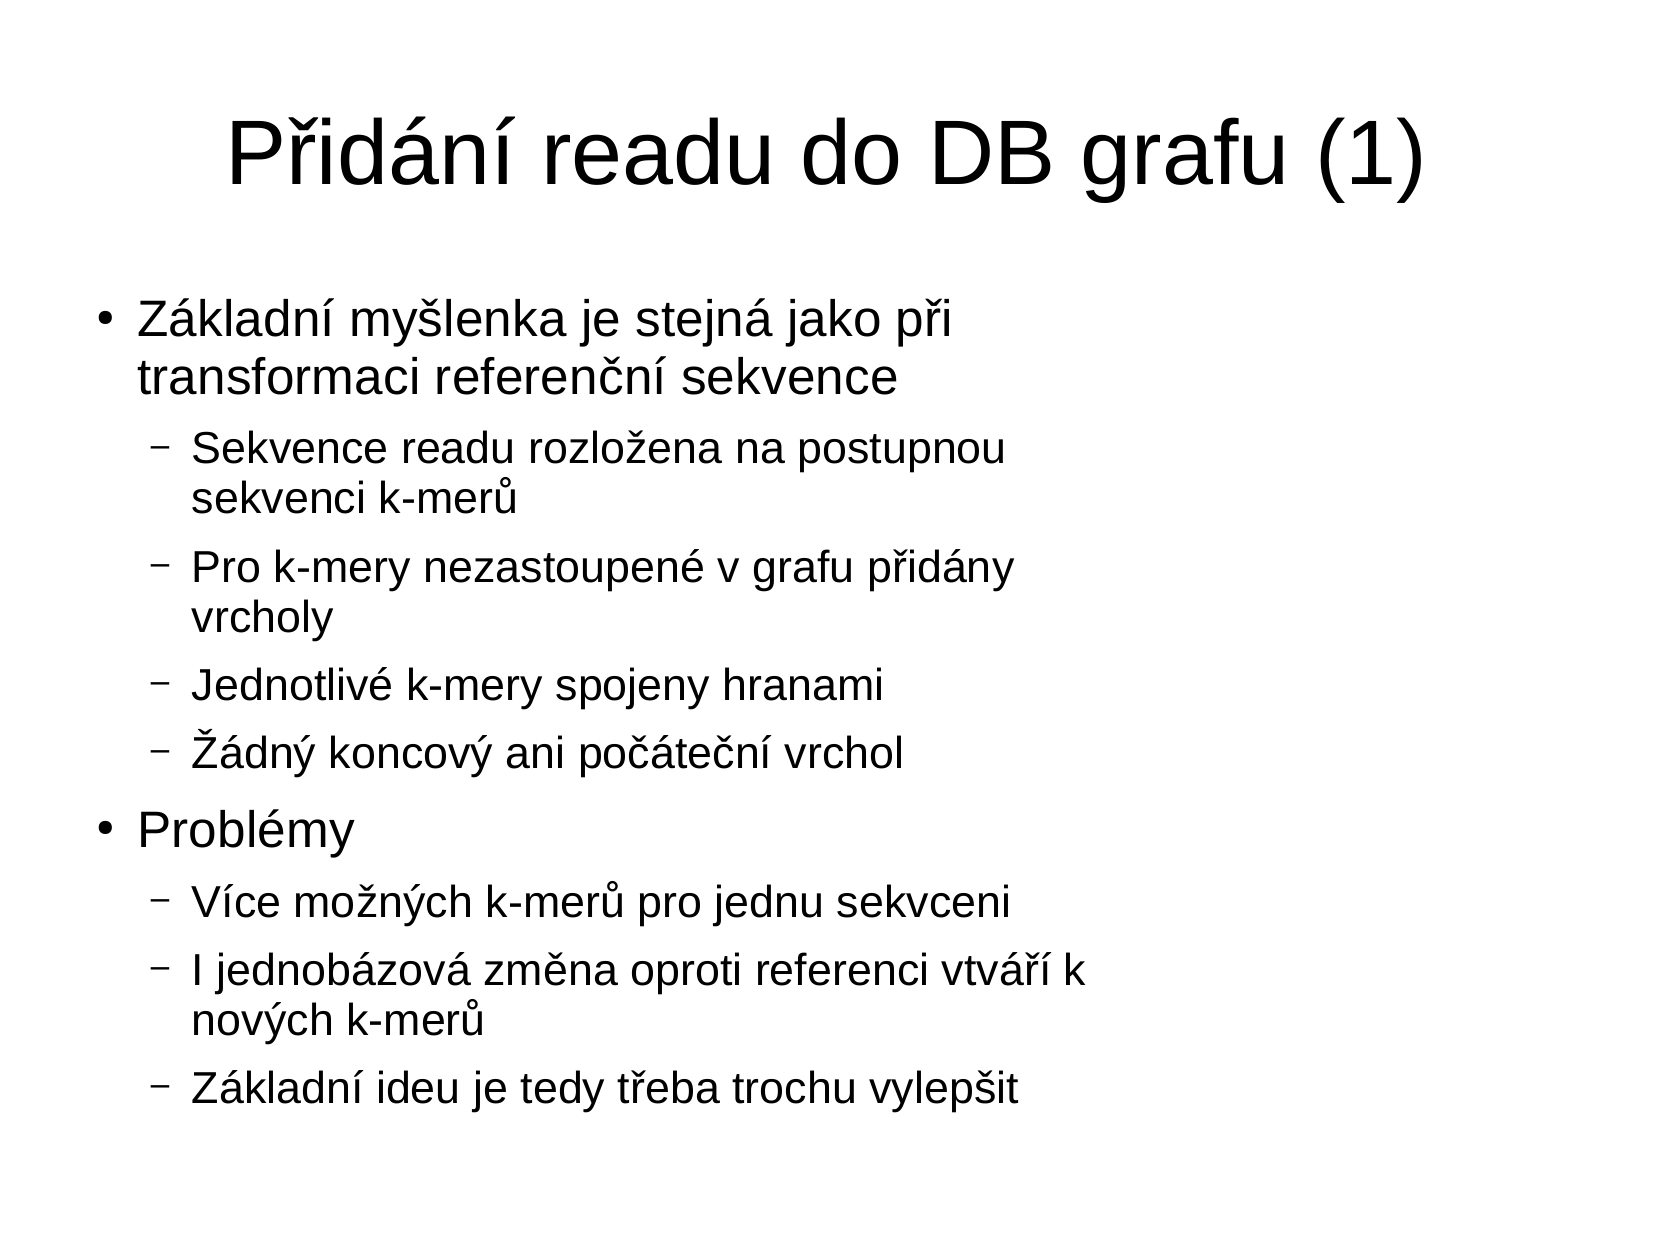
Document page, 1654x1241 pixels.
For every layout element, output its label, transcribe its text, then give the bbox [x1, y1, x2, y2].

title Přidání readu do DB grafu (1) [82, 49, 1571, 257]
list Základní myšlenka je stejná jako při transformaci referenční sekvence Sekvence readu rozložena na postupnou sekvenci k-merů Pro k-mery nezastoupené v grafu přidány vrcholy Jednotlivé k-mery spojeny hranami Žádný koncový ani počáteční vrchol Problémy Více možných k-merů pro jednu sekvceni I jednobázová změna oproti referenci vtváří k nových k-merů Základní ideu je tedy třeba trochu vylepšit [82, 290, 1170, 1123]
